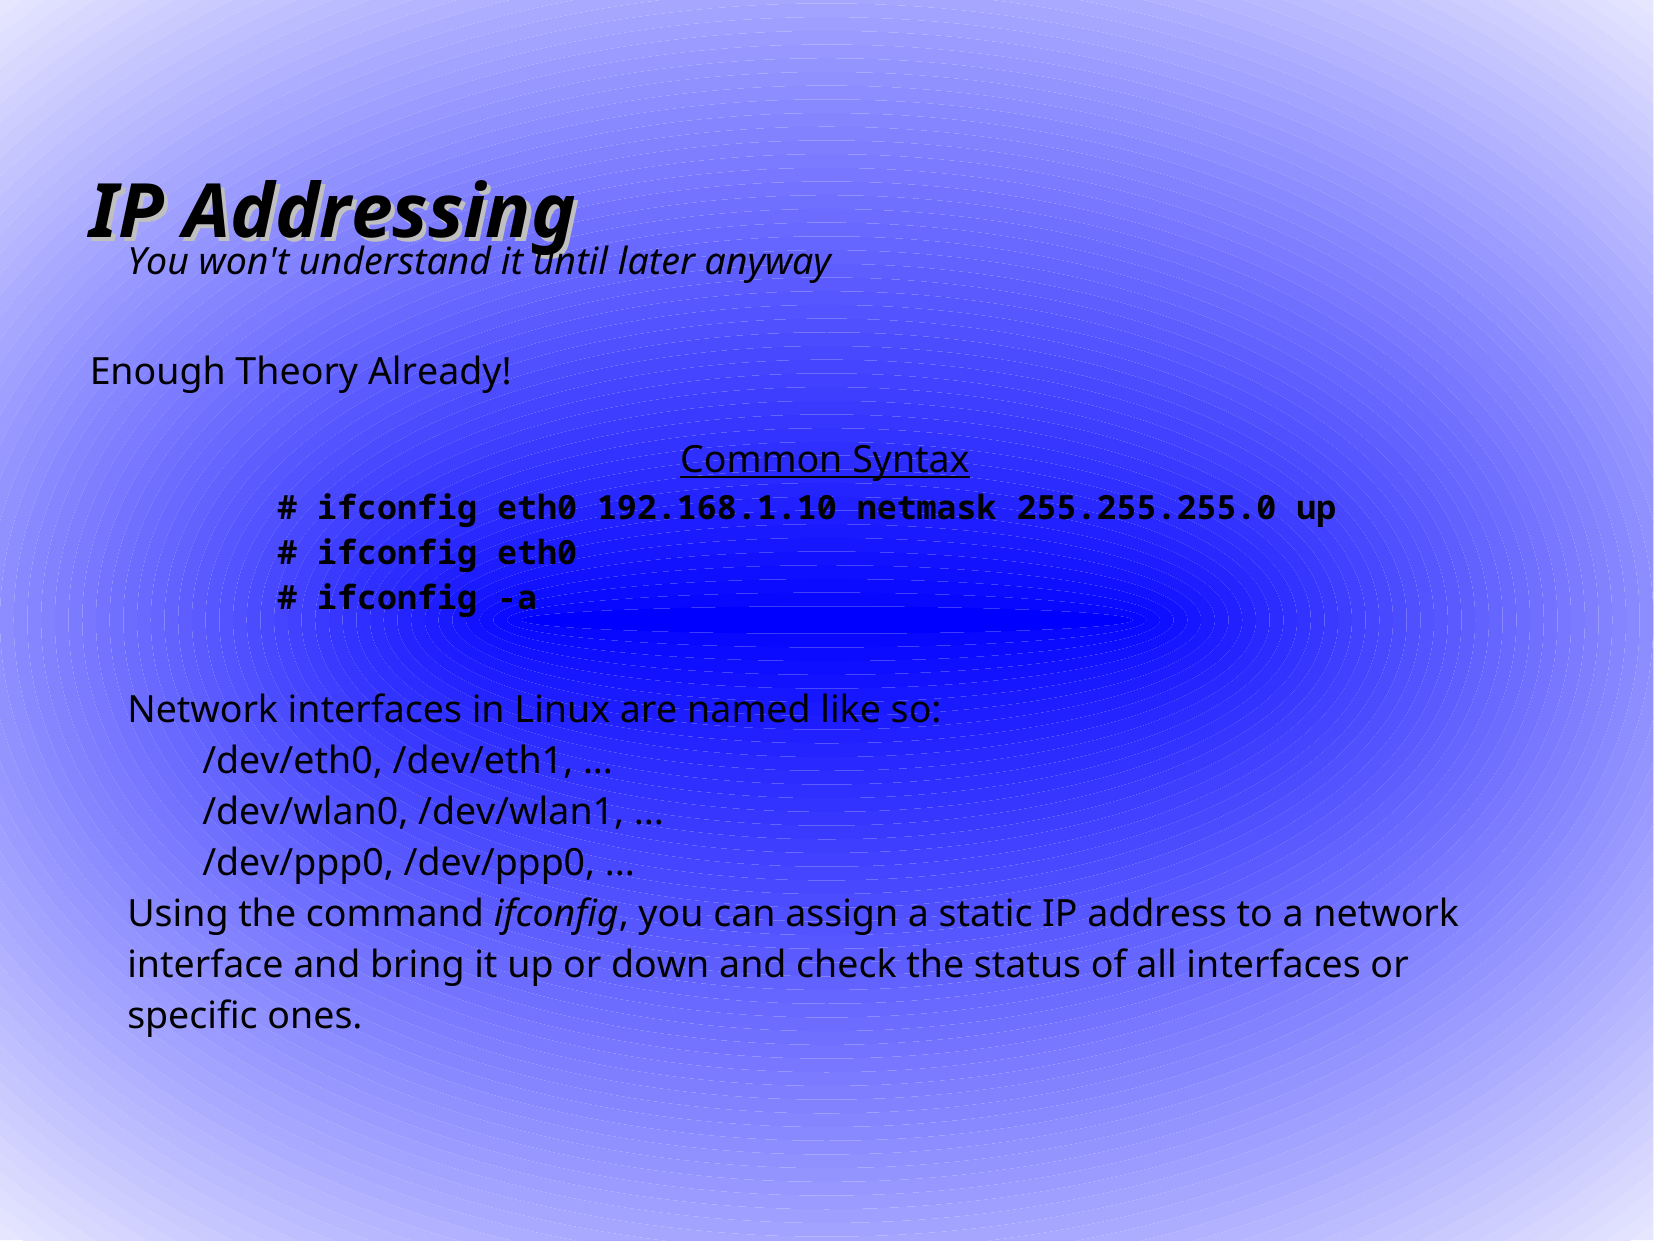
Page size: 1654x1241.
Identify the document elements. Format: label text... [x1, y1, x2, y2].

text_box IP Addressing [75, 150, 1050, 262]
text_box Enough Theory Already! [75, 337, 638, 413]
text_box Network interfaces in Linux are named like so: /dev/eth0, /dev/eth1, ... /dev/wlan0, /dev/wlan1, ... /dev/ppp0, /dev/ppp0, ... Using the command ifconfig, you can assign a static IP address to a network interface and bring it up or down and check the status of all interfaces or specific ones. [112, 675, 1538, 1126]
text_box Common Syntax # ifconfig eth0 192.168.1.10 netmask 255.255.255.0 up # ifconfig eth0 # ifconfig -a [340, 429, 1310, 653]
text_box You won't understand it until later anyway [112, 226, 1126, 301]
text_box Common Syntax # ifconfig eth0 192.168.1.10 netmask 255.255.255.0 up # ifconfig eth0 # ifconfig -a [262, 425, 531, 653]
text_box Common Syntax # ifconfig eth0 192.168.1.10 netmask 255.255.255.0 up # ifconfig eth0 # ifconfig -a [1122, 425, 1388, 653]
